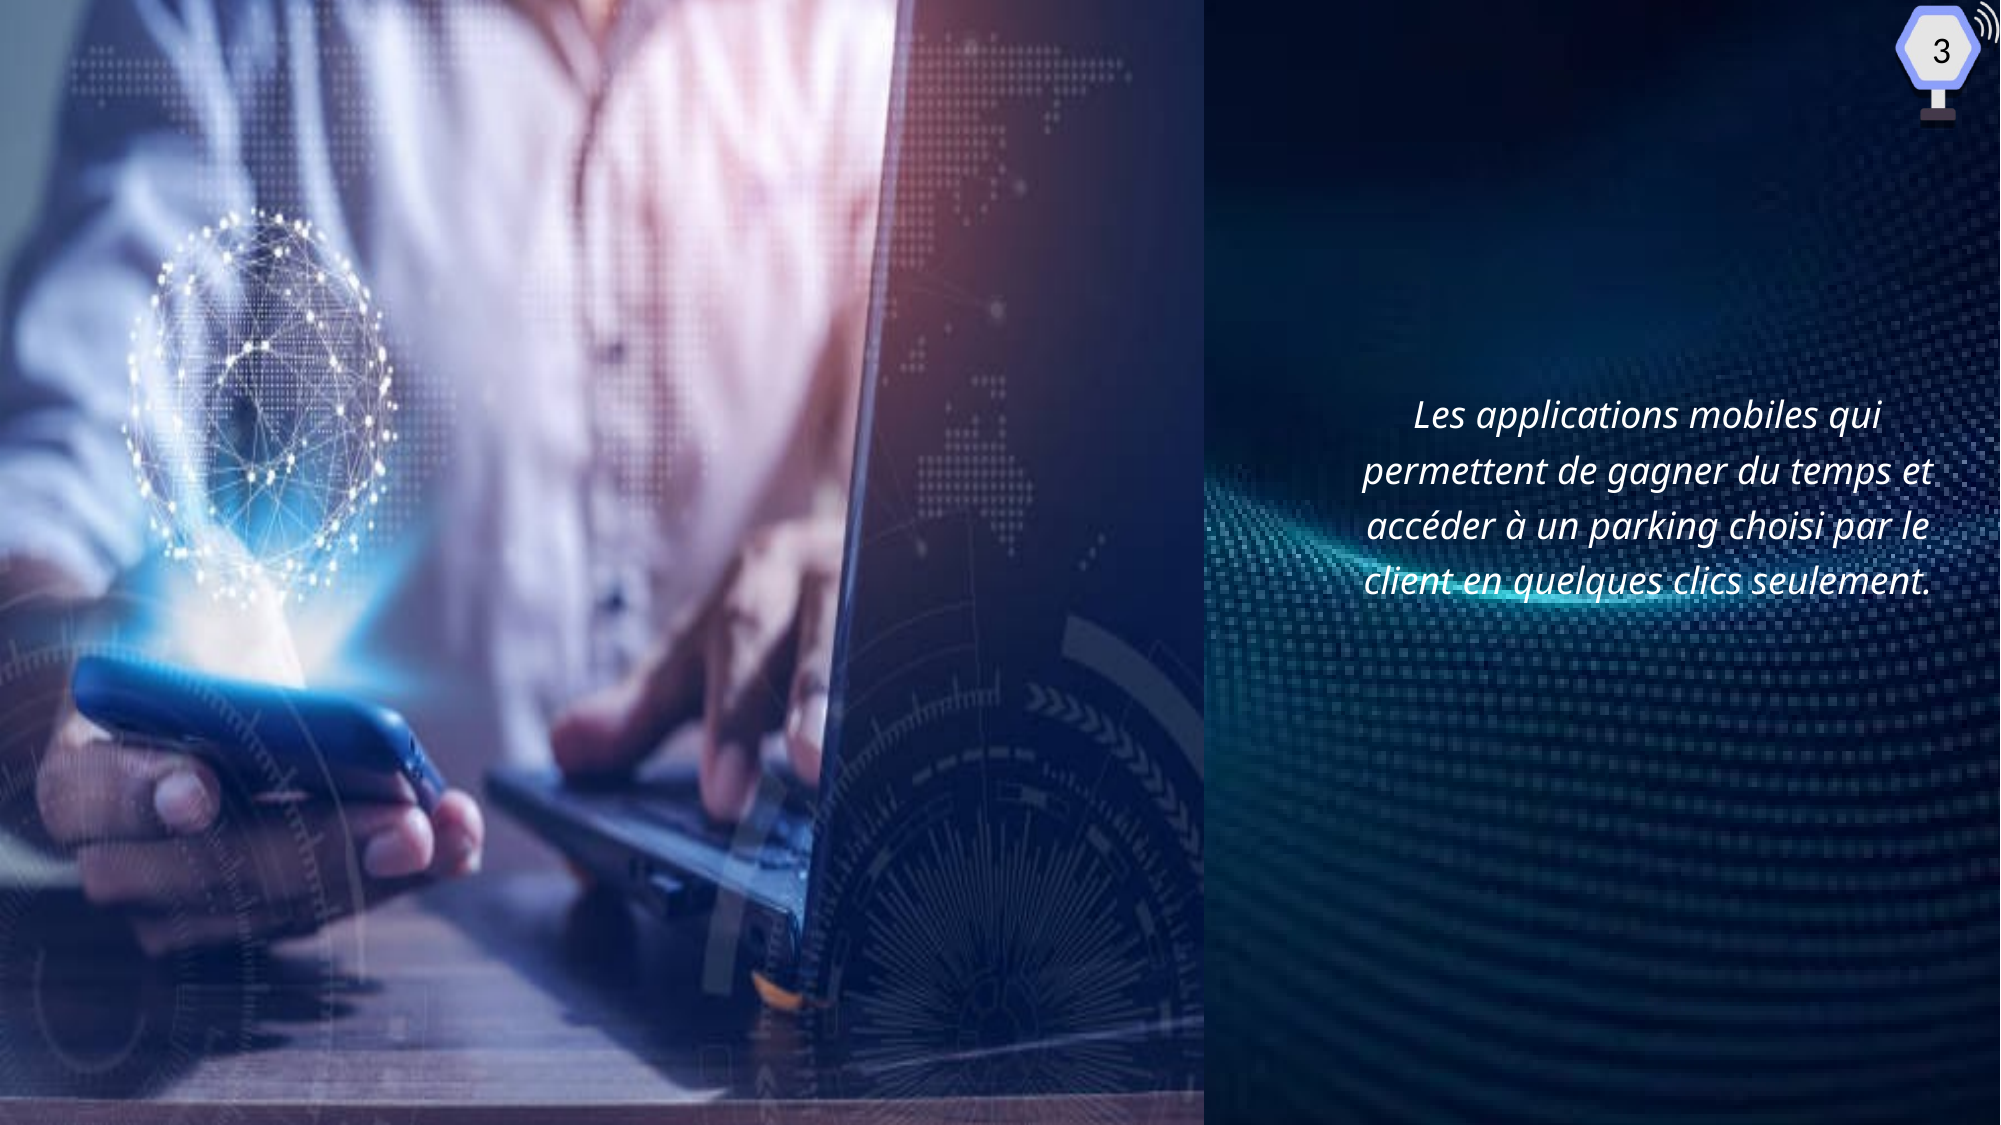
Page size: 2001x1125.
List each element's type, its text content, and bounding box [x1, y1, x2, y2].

text_box 3 [1917, 18, 1975, 80]
text_box Les applications mobiles qui permettent de gagner du temps et accéder à un parking choisi par le client en quelques clics seulement. [1320, 373, 2000, 610]
picture [0, 0, 2000, 1125]
